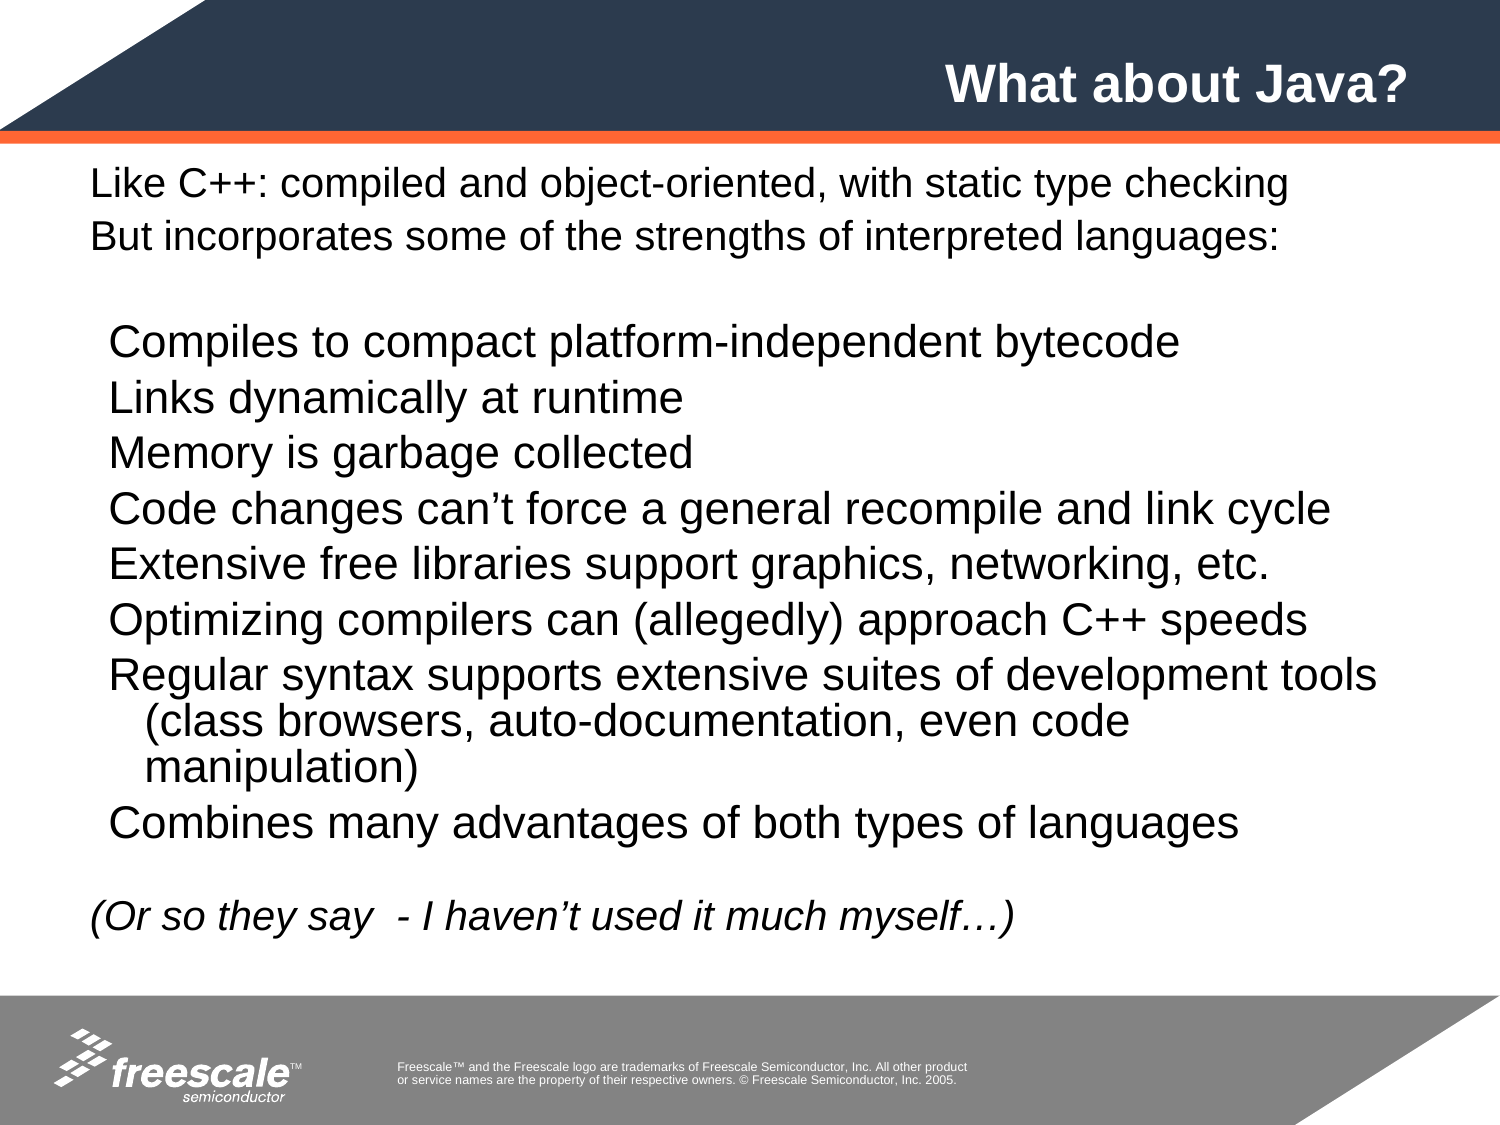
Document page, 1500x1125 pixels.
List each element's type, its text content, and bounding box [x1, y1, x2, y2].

list Like C++: compiled and object-oriented, with static type checking But incorporates some of the strengths of interpreted languages: Compiles to compact platform-independent bytecode Links dynamically at runtime Memory is garbage collected Code changes can’t force a general recompile and link cycle Extensive free libraries support graphics, networking, etc. Optimizing compilers can (allegedly) approach C++ speeds Regular syntax supports extensive suites of development tools (class browsers, auto-documentation, even code manipulation) Combines many advantages of both types of languages (Or so they say - I haven’t used it much myself…) [75, 155, 1426, 946]
title What about Java? [75, 27, 1426, 146]
